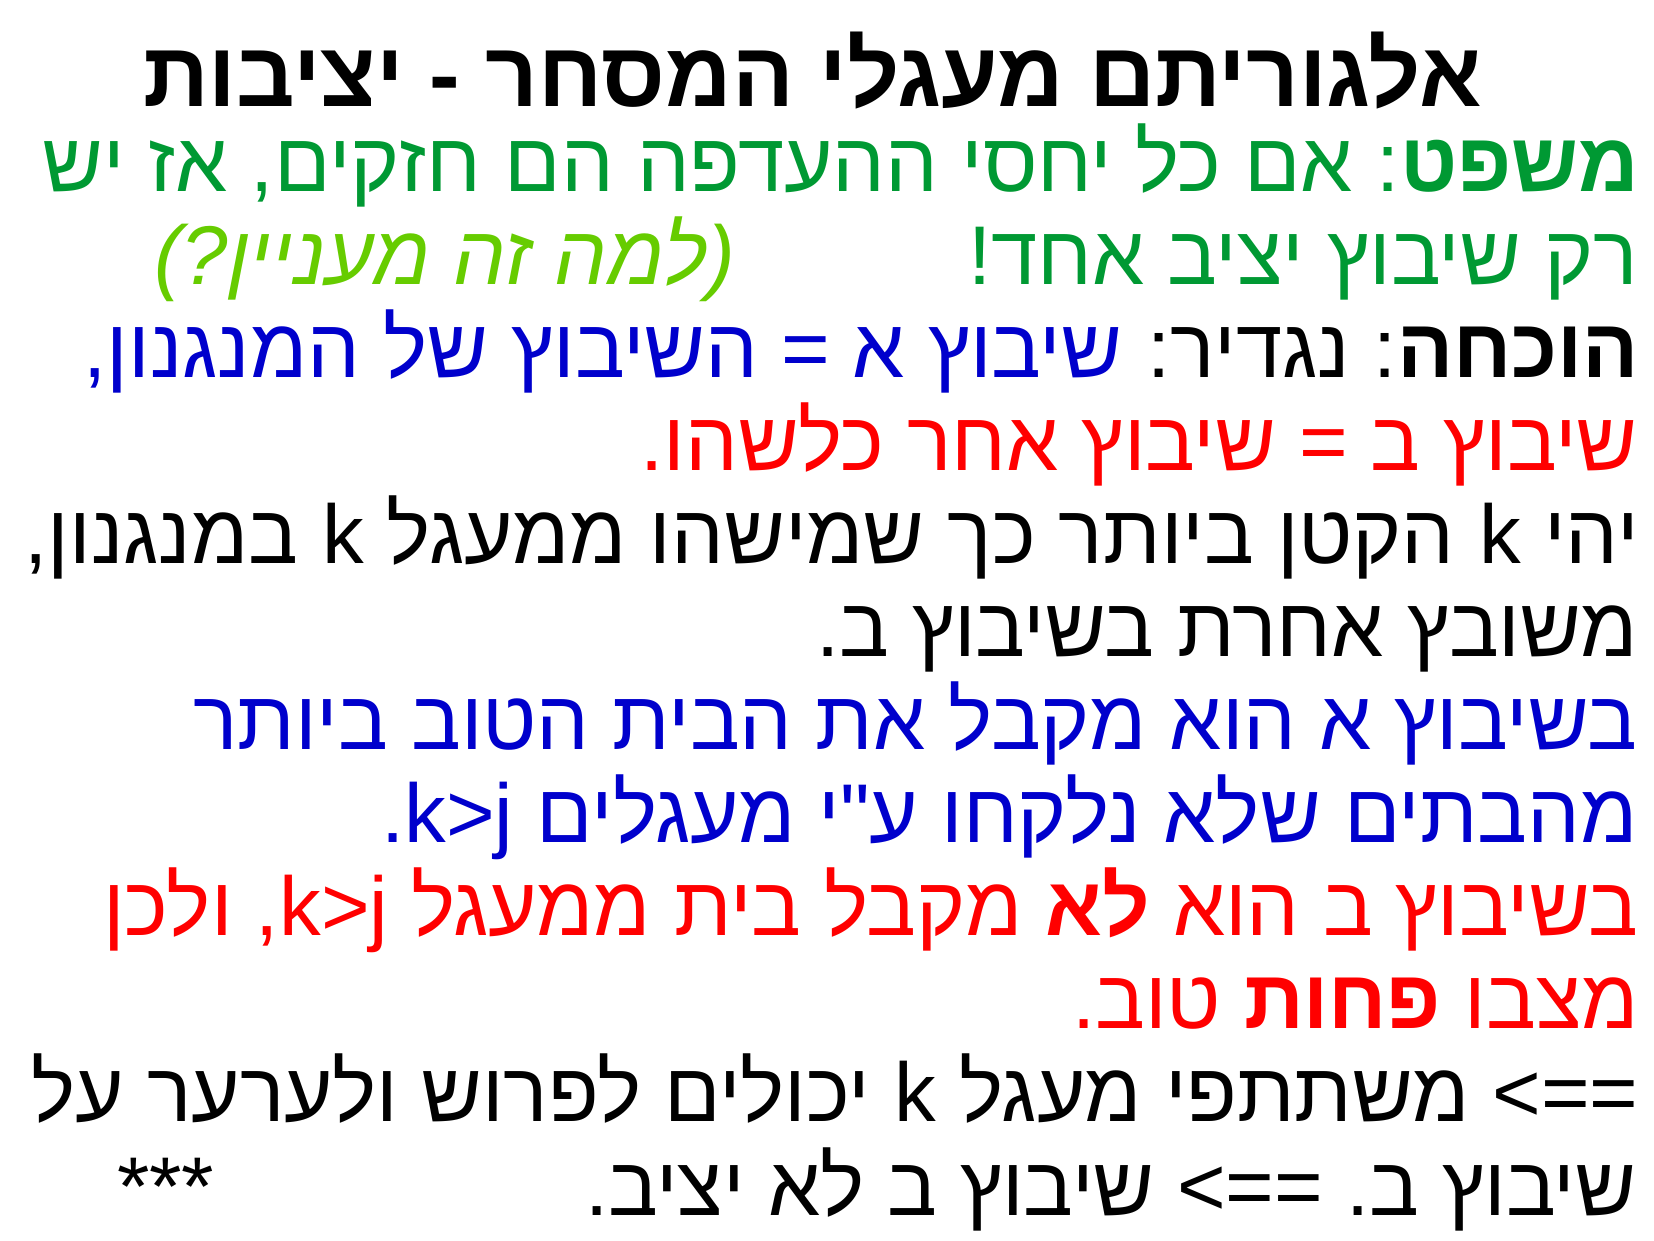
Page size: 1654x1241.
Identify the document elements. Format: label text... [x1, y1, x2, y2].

text_box משפט: אם כל יחסי ההעדפה הם חזקים, אז יש רק שיבוץ יציב אחד! (למה זה מעניין?) הוכחה: נגדיר: שיבוץ א = השיבוץ של המנגנון, שיבוץ ב = שיבוץ אחר כלשהו. יהי k הקטן ביותר כך שמישהו ממעגל k במנגנון, משובץ אחרת בשיבוץ ב. בשיבוץ א הוא מקבל את הבית הטוב ביותר מהבתים שלא נלקחו ע"י מעגלים k>j. בשיבוץ ב הוא לא מקבל בית ממעגל k>j, ולכן מצבו פחות טוב. ==> משתתפי מעגל k יכולים לפרוש ולערער על שיבוץ ב. ==> שיבוץ ב לא יציב. *** [0, 109, 1654, 1241]
title אלגוריתם מעגלי המסחר - יציבות [97, 0, 1531, 109]
